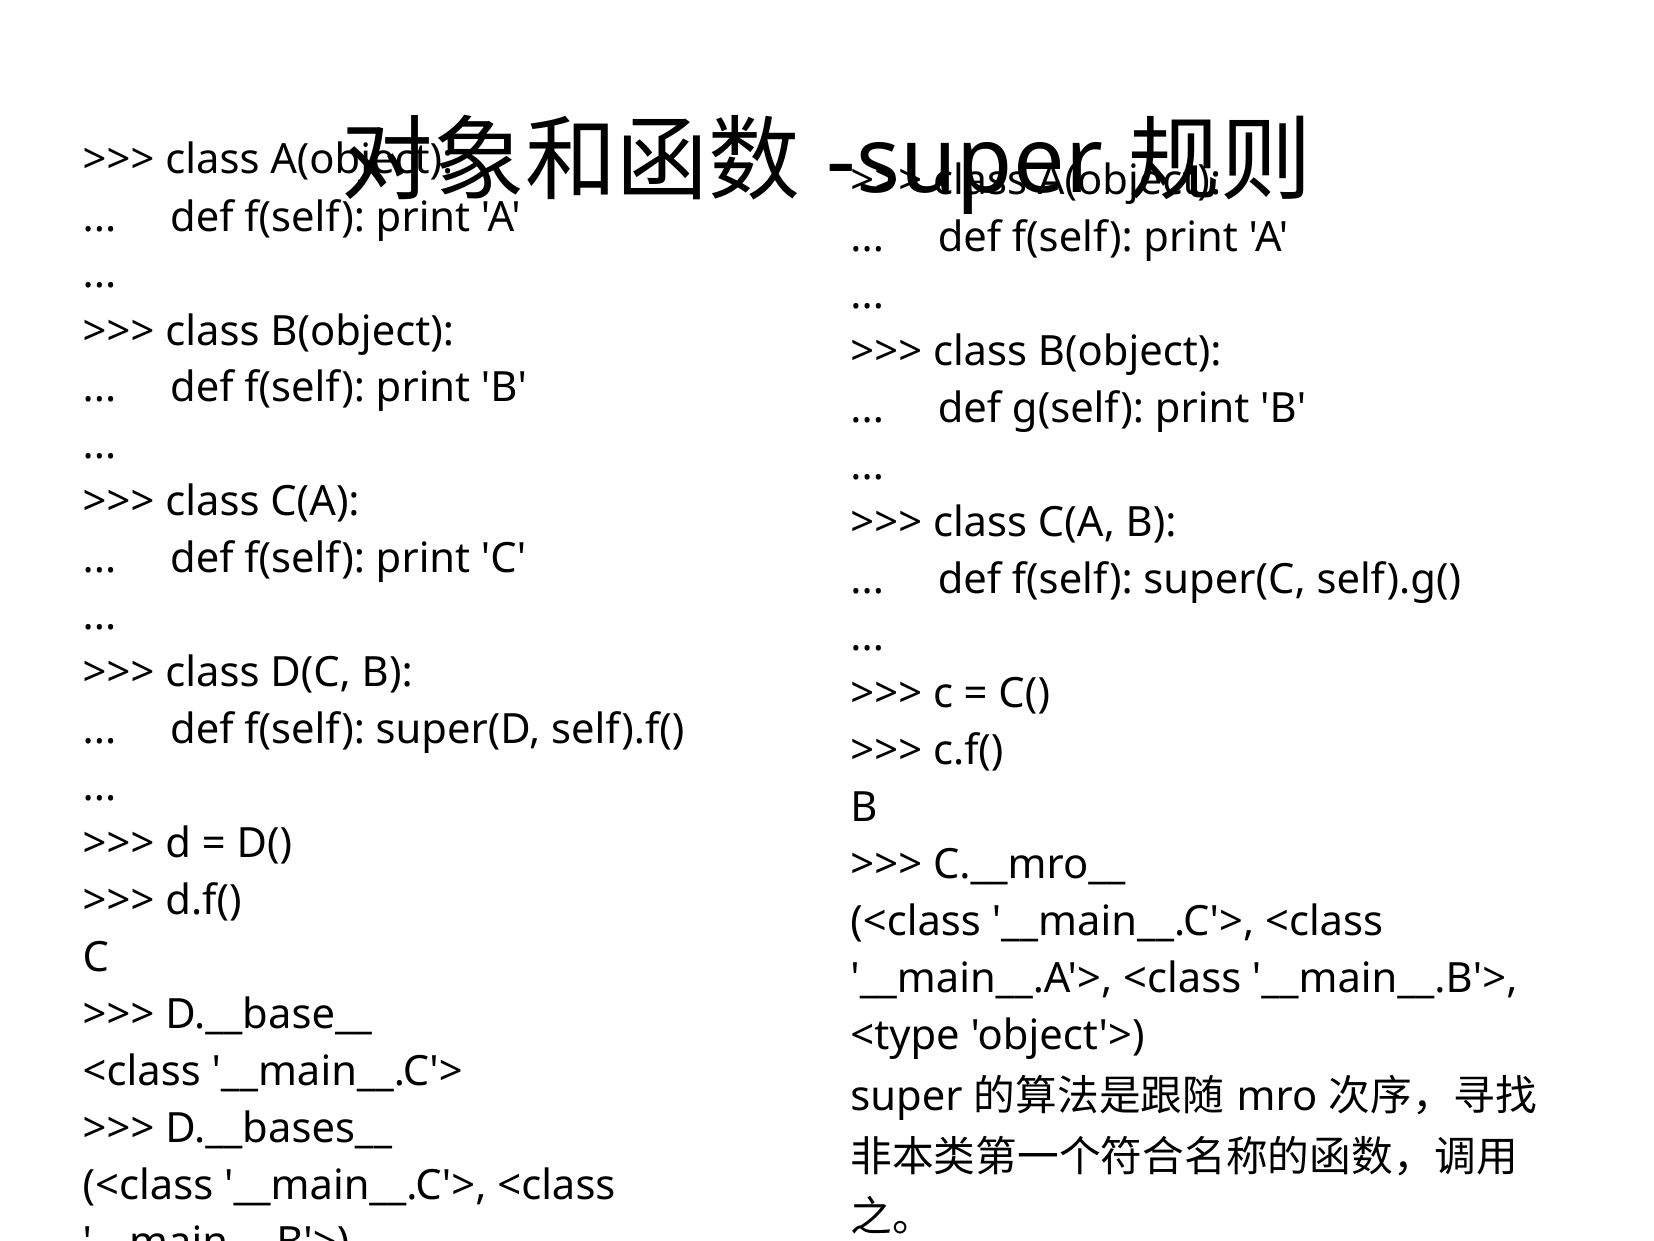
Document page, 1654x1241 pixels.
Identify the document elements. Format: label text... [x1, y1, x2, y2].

text_box >>> class A(object): ... def f(self): print 'A' ... >>> class B(object): ... def g(self): print 'B' ... >>> class C(A, B): ... def f(self): super(C, self).g() ... >>> c = C() >>> c.f() B >>> C.__mro__ (<class '__main__.C'>, <class '__main__.A'>, <class '__main__.B'>, <type 'object'>) super的算法是跟随mro次序，寻找非本类第一个符合名称的函数，调用之。 [850, 278, 1565, 1115]
subtitle >>> class A(object): ... def f(self): print 'A' ... >>> class B(object): ... def f(self): print 'B' ... >>> class C(A): ... def f(self): print 'C' ... >>> class D(C, B): ... def f(self): super(D, self).f() ... >>> d = D() >>> d.f() C >>> D.__base__ <class '__main__.C'> >>> D.__bases__ (<class '__main__.C'>, <class '__main__.B'>) [82, 237, 798, 1162]
title 对象和函数-super规则 [82, 56, 1571, 250]
